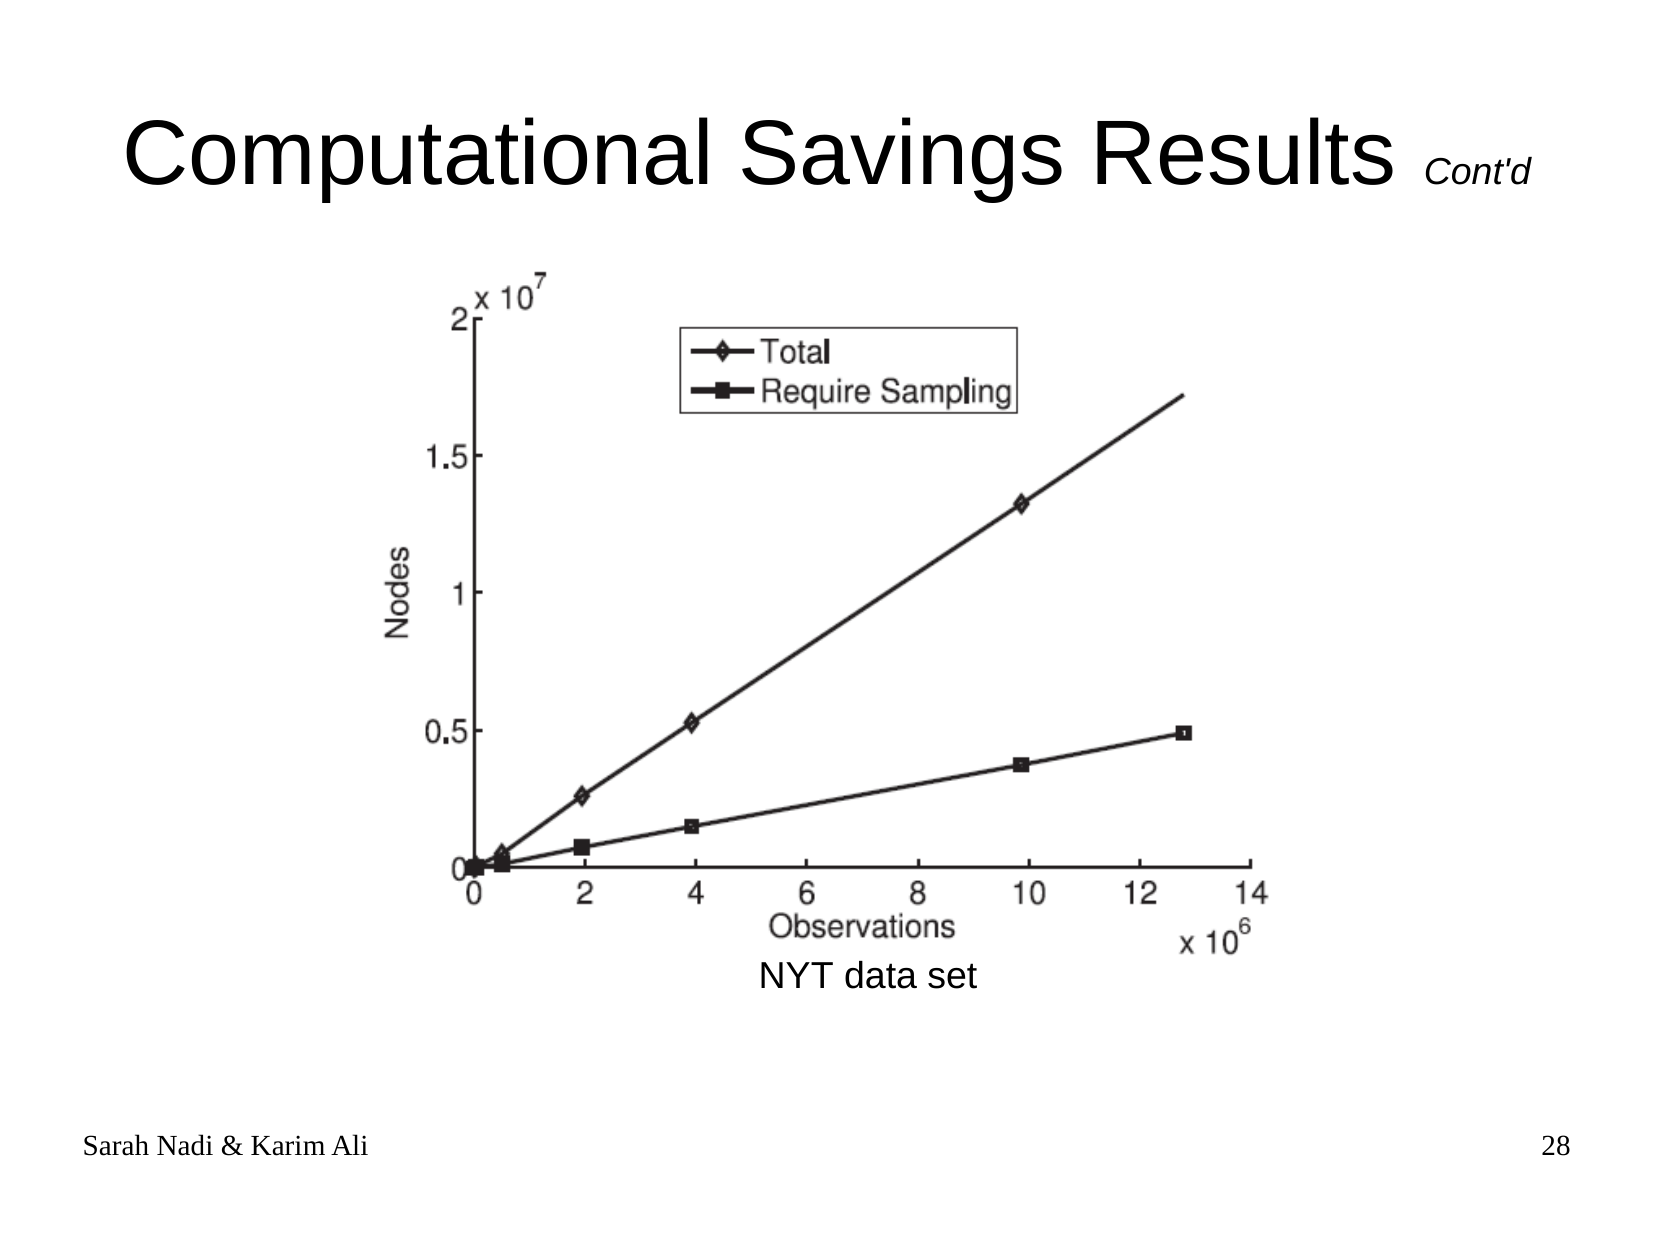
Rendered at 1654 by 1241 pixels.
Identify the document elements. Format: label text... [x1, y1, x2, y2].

title Computational Savings Results Cont'd [82, 56, 1571, 250]
picture [369, 264, 1285, 976]
text_box NYT data set [743, 947, 993, 1004]
